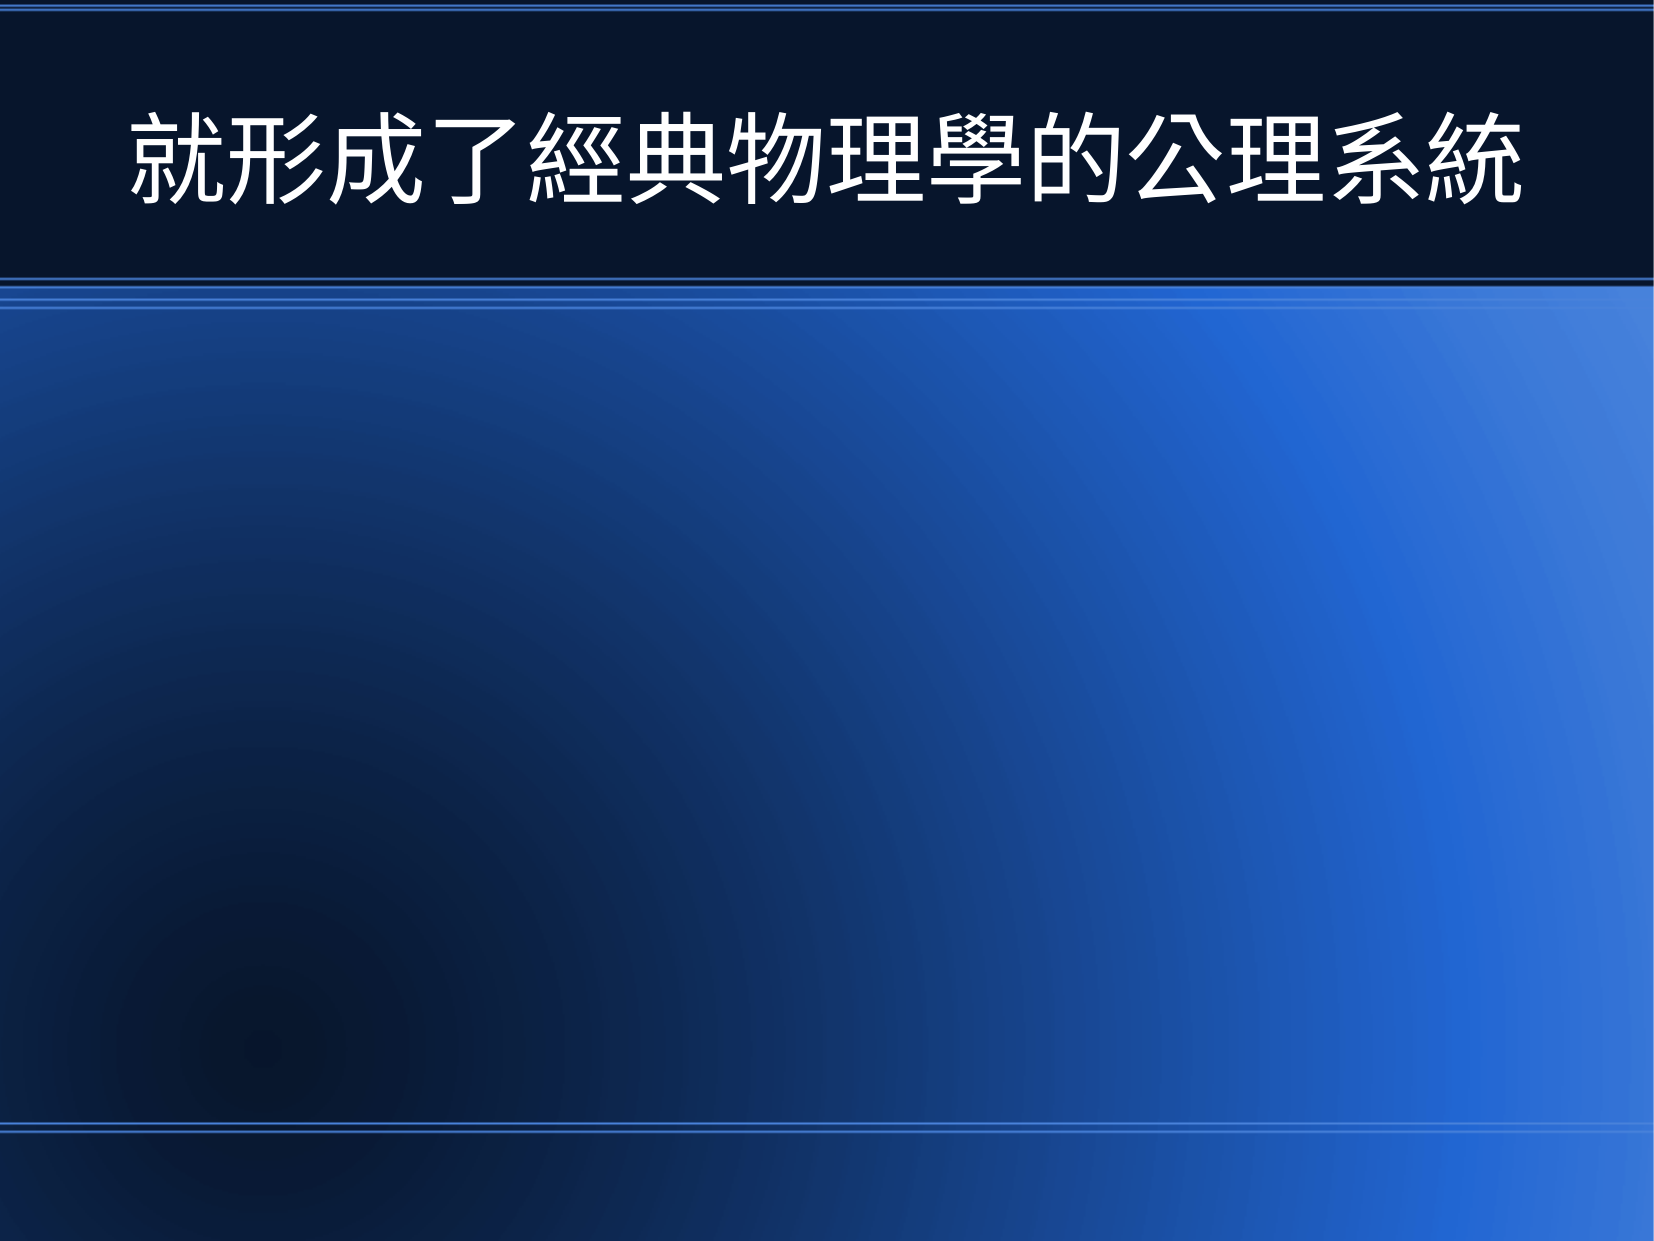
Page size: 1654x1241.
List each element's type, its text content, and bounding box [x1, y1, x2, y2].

title 就形成了經典物理學的公理系統 [82, 49, 1571, 257]
picture [0, 0, 1654, 1241]
